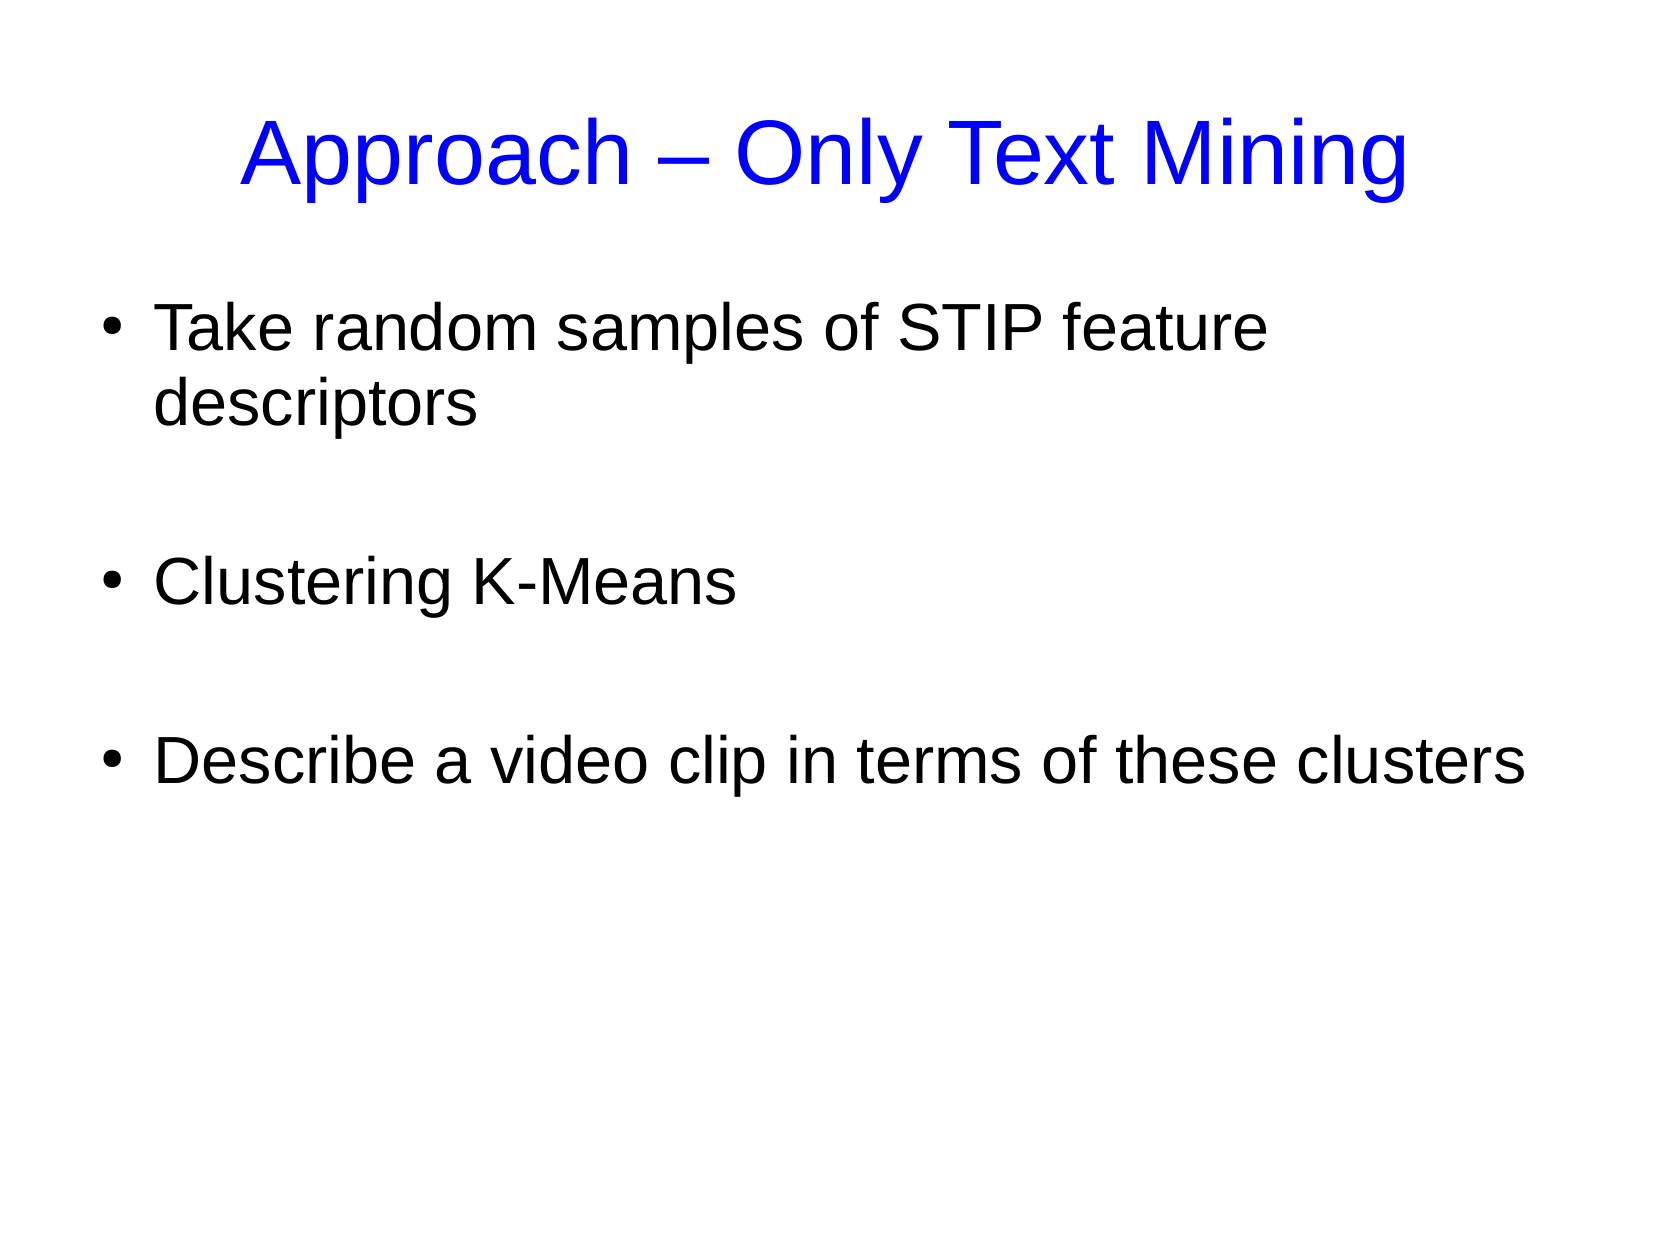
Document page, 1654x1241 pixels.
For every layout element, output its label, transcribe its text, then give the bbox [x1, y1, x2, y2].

list Take random samples of STIP feature descriptors Clustering K-Means Describe a video clip in terms of these clusters [82, 290, 1538, 1010]
title Approach – Only Text Mining [82, 49, 1571, 257]
